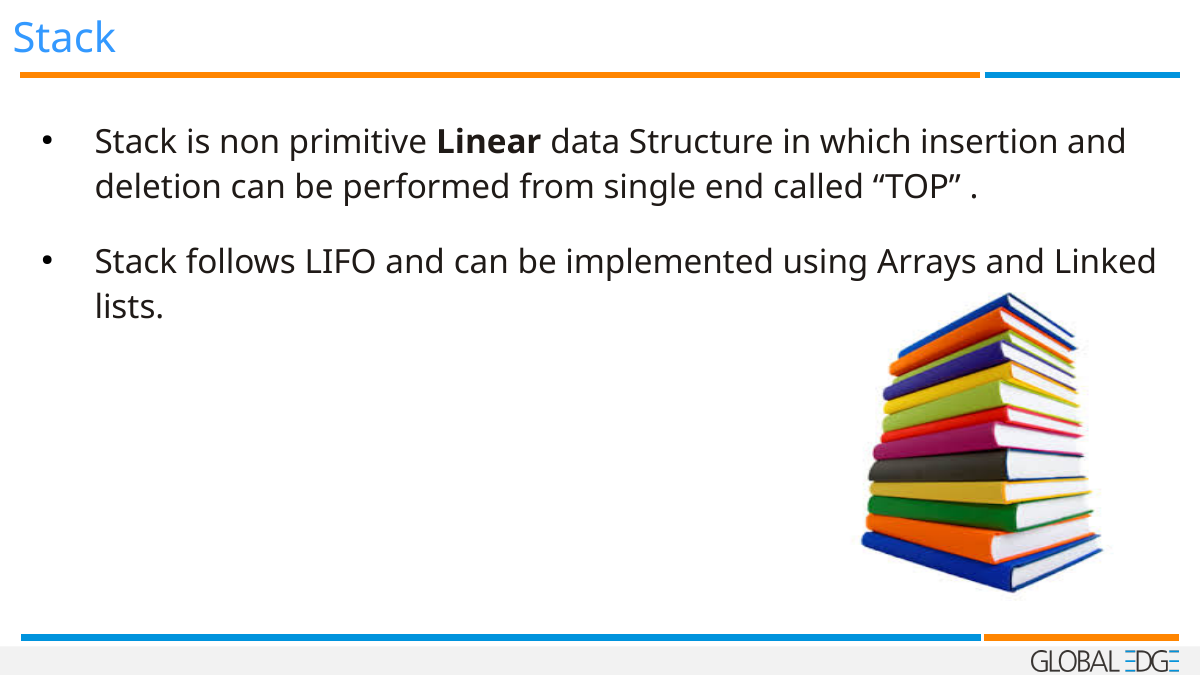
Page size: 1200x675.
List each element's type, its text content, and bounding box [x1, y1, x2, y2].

picture [838, 283, 1128, 601]
title Stack [12, 9, 1088, 63]
text_box Stack is non primitive Linear data Structure in which insertion and deletion can be performed from single end called “TOP” . Stack follows LIFO and can be implemented using Arrays and Linked lists. [23, 118, 1182, 638]
picture [1031, 650, 1179, 672]
